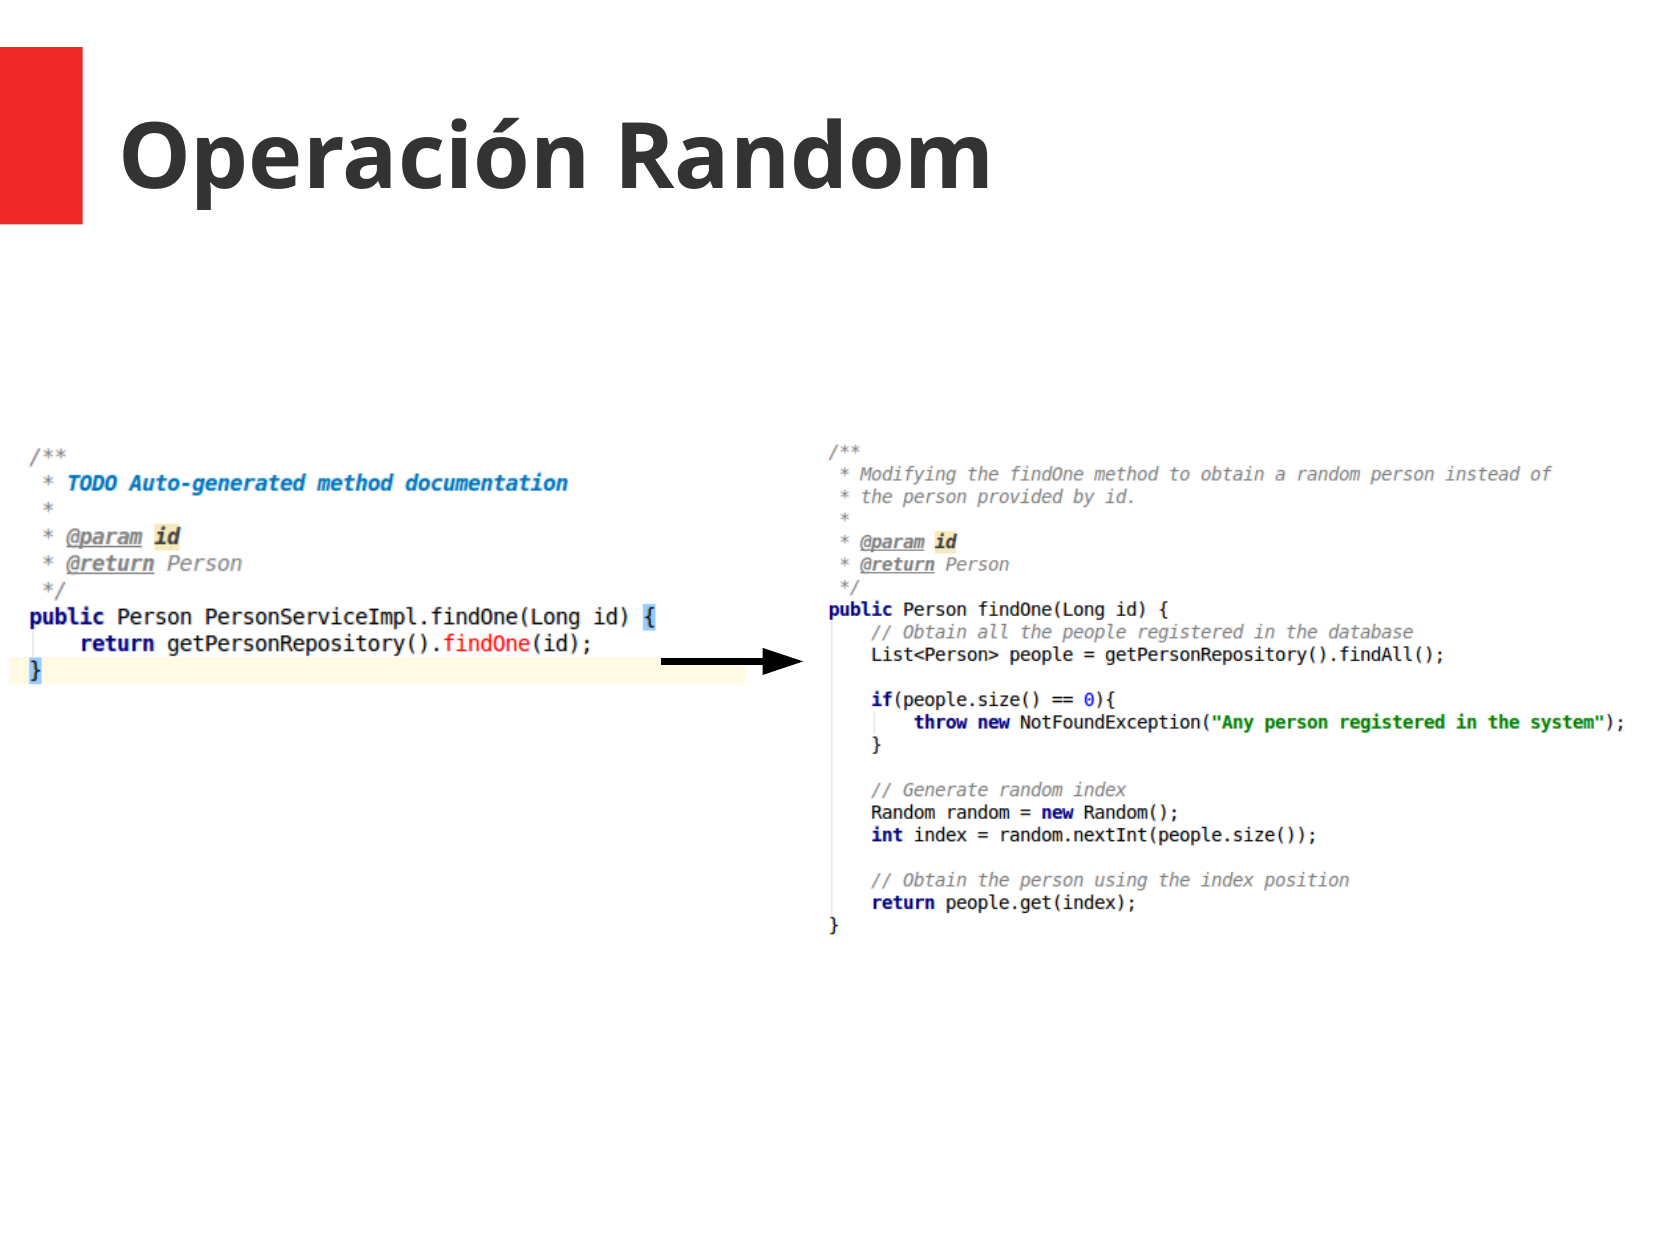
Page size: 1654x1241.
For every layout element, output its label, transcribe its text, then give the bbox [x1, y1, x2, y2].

picture [826, 425, 1647, 945]
title Operación Random [118, 49, 1571, 257]
picture [9, 436, 745, 708]
